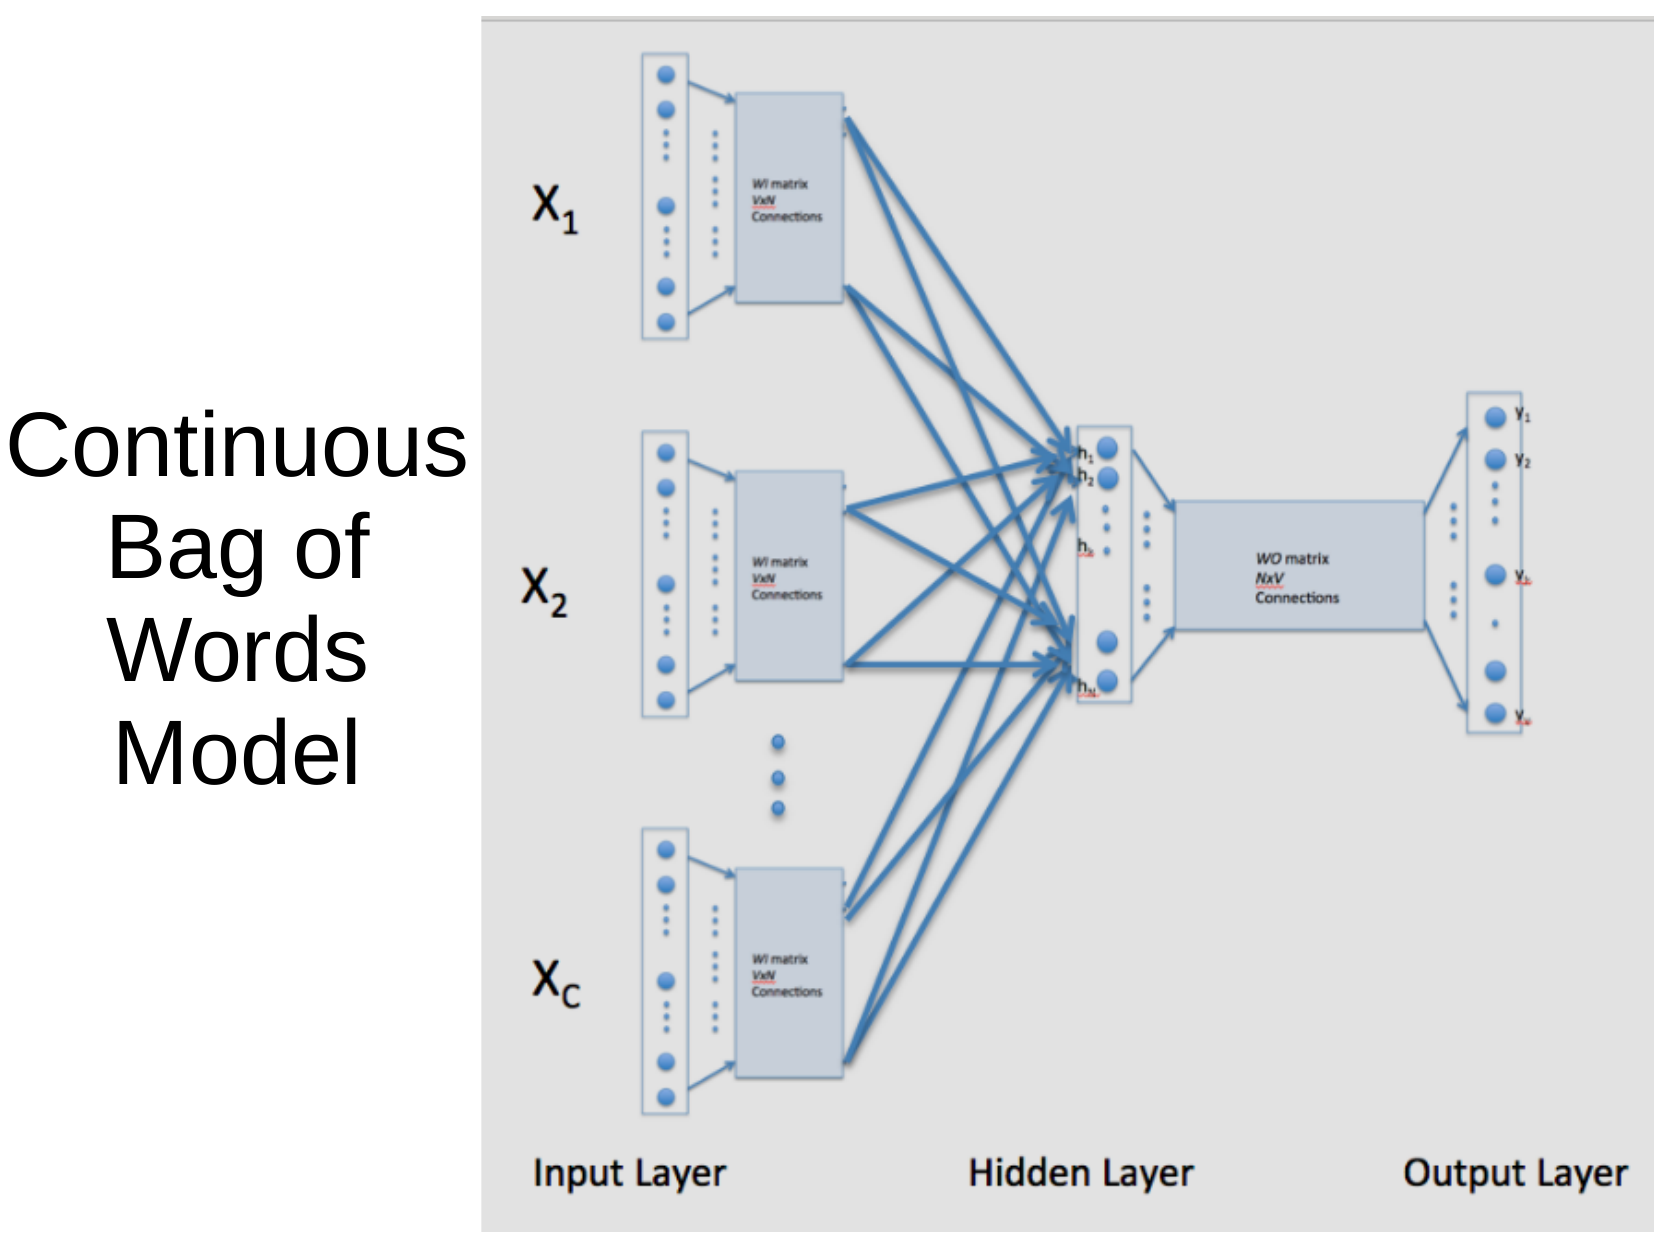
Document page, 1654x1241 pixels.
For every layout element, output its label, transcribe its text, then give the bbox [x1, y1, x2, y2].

title Continuous Bag of Words Model [0, 393, 481, 804]
picture [481, 16, 1654, 1232]
